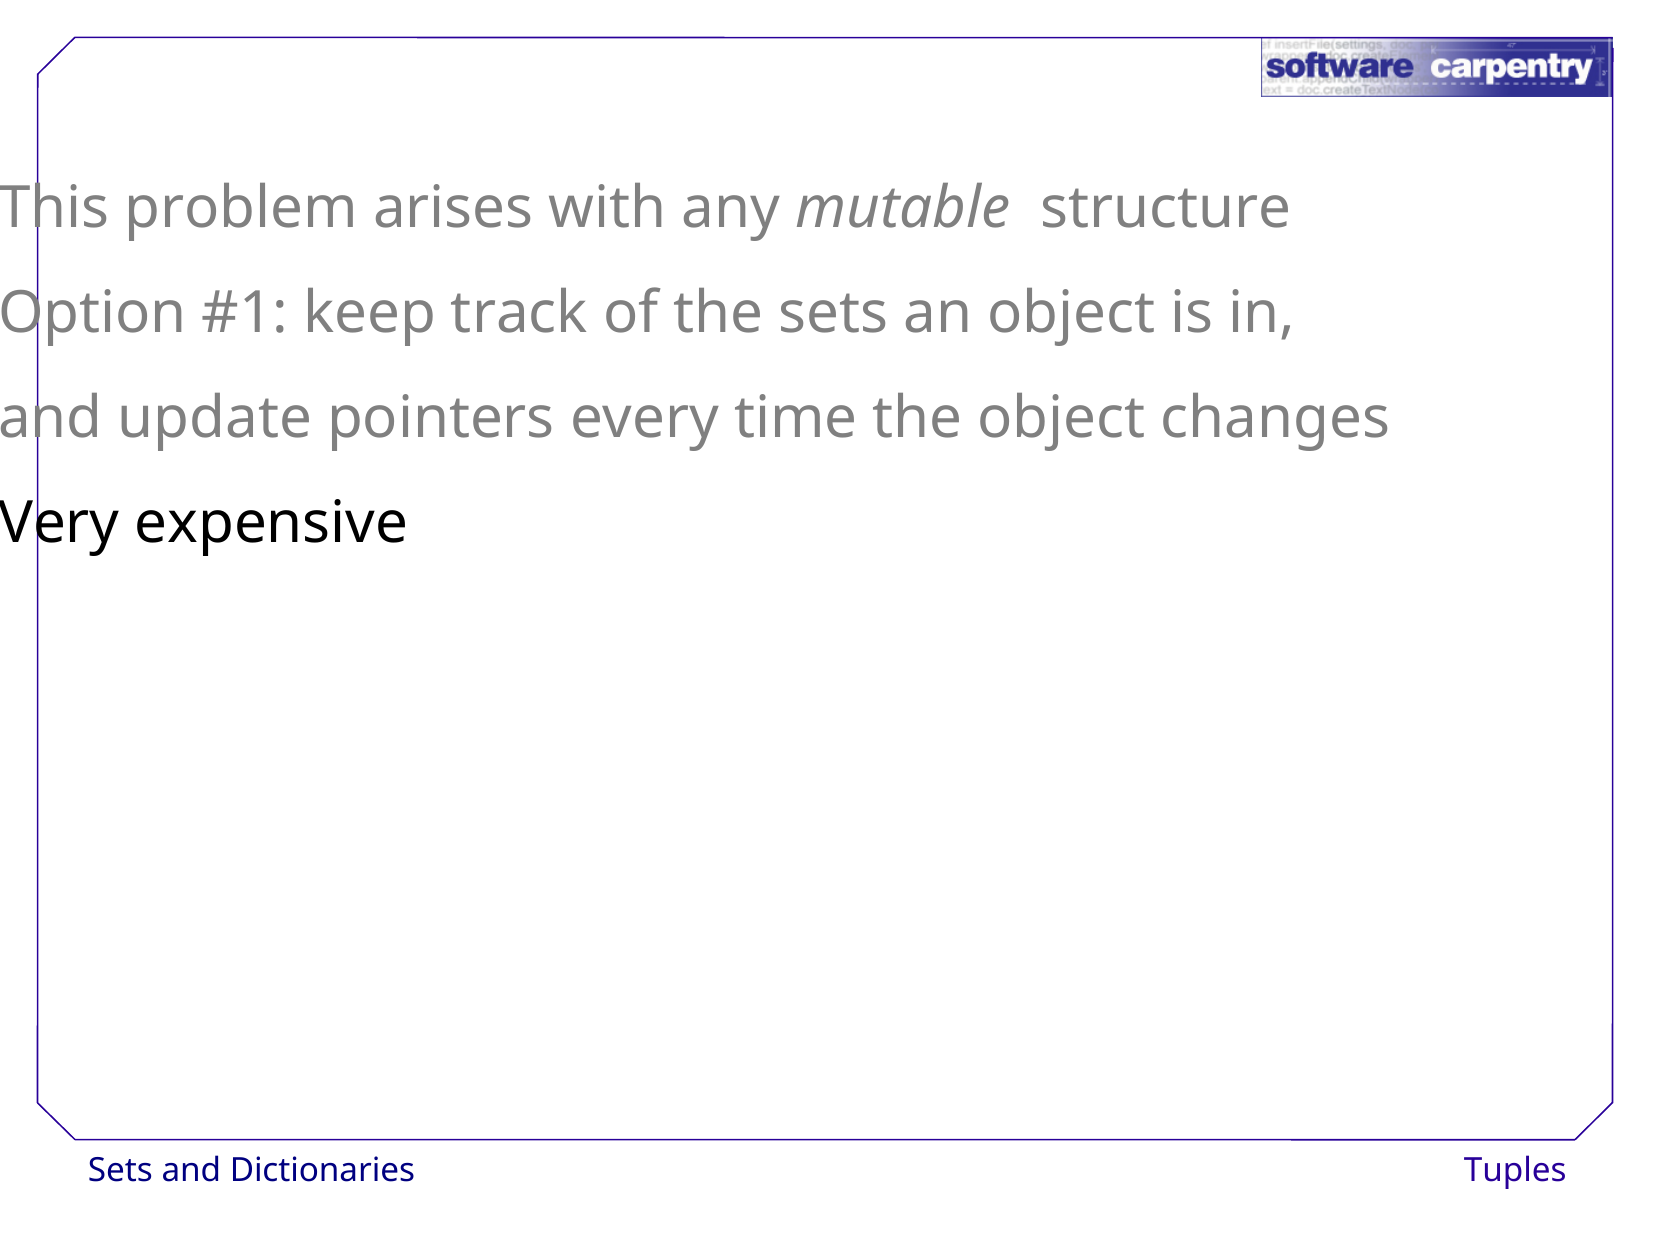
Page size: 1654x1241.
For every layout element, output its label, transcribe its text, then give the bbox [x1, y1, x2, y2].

picture [1261, 39, 1613, 97]
text_box This problem arises with any mutable structure Option #1: keep track of the sets an object is in, and update pointers every time the object changes Very expensive [0, 126, 1555, 563]
